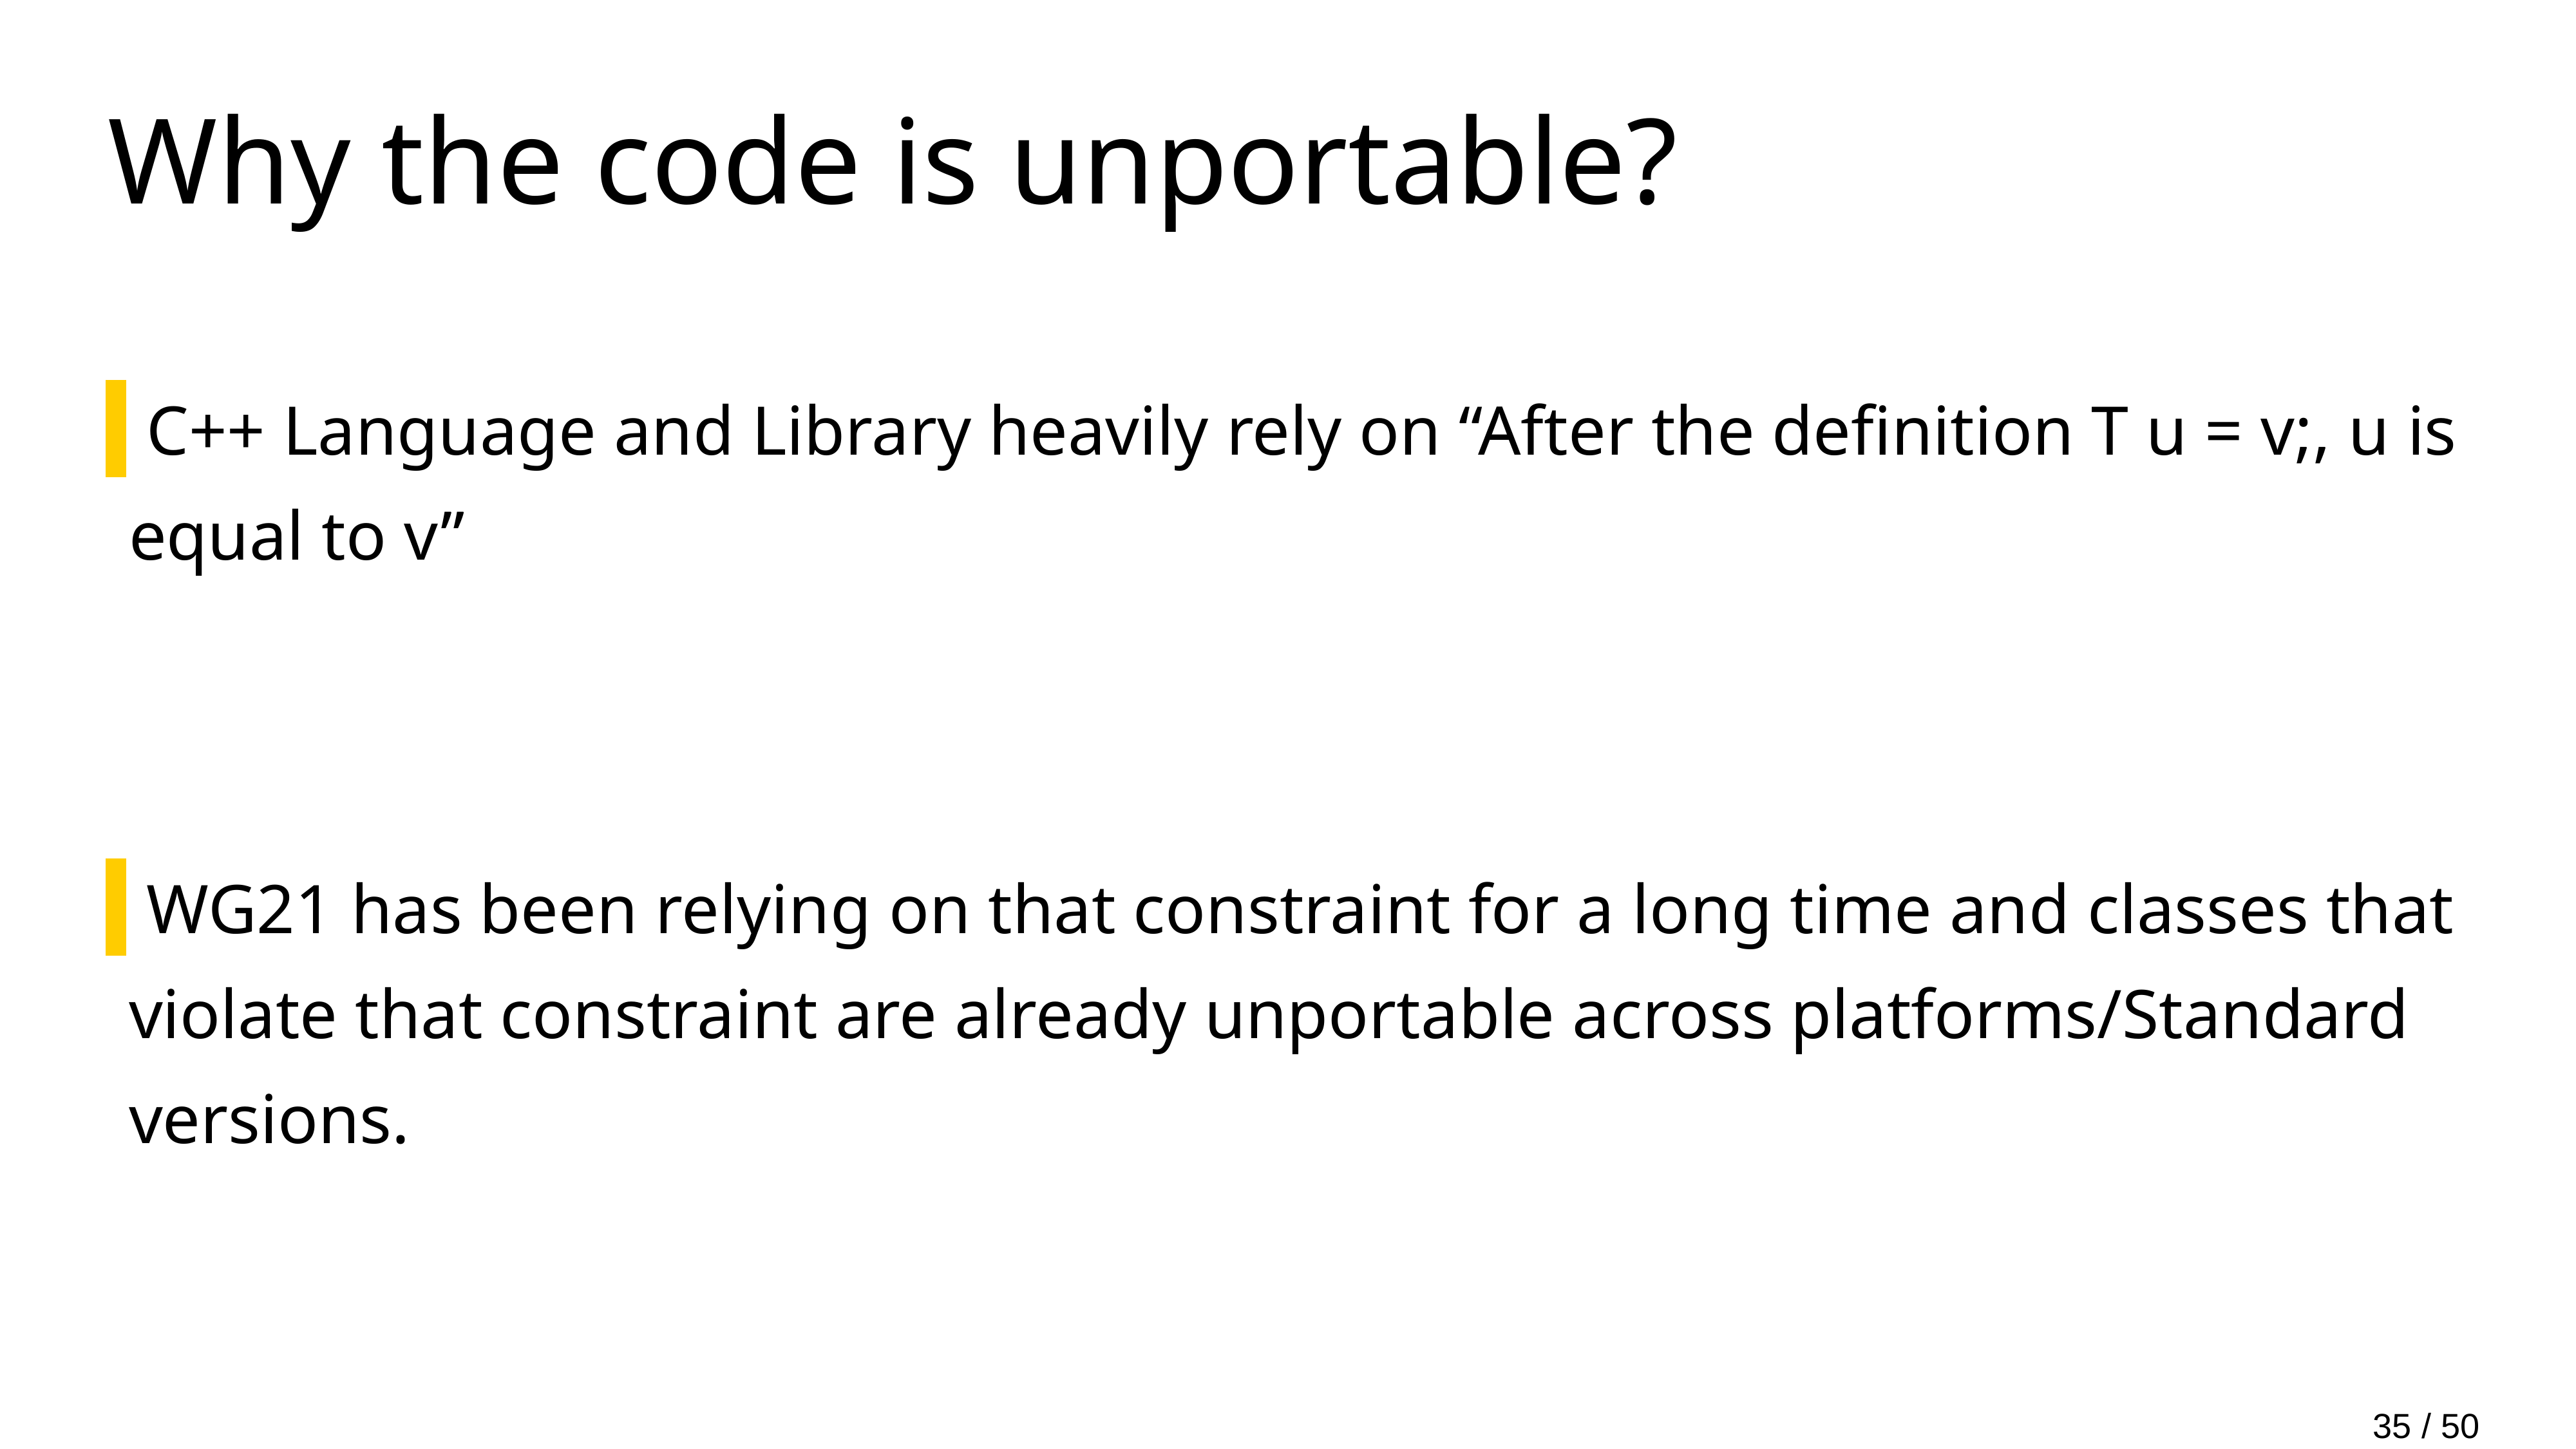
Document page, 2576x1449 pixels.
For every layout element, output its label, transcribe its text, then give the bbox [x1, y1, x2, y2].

title Why the code is unportable? [108, 80, 2468, 242]
text_box C++ Language and Library heavily rely on “After the definition T u = v;, u is equal to v” WG21 has been relying on that constraint for a long time and classes that violate that constraint are already unportable across platforms/Standard versions. [96, 364, 2512, 1419]
text_box <number> / 50 [2363, 1402, 2576, 1449]
